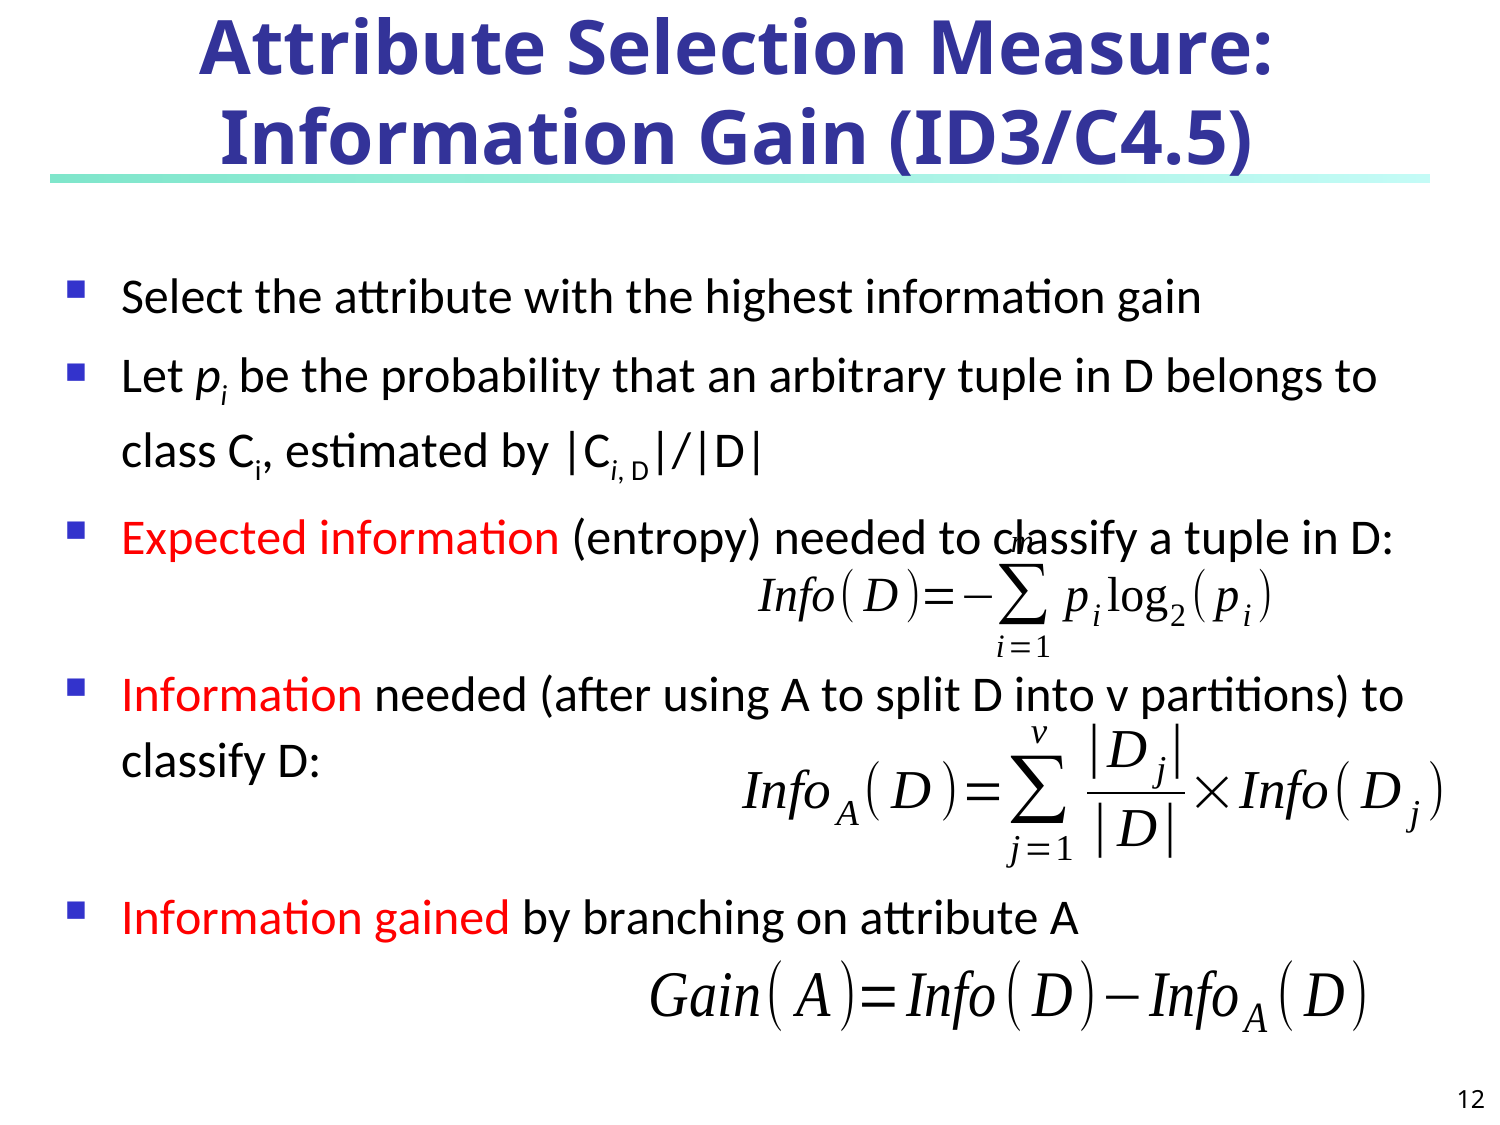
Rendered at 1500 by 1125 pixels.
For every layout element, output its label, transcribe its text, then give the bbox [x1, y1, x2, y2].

chart [743, 525, 1288, 665]
text_box <number> [1187, 1062, 1500, 1125]
chart [725, 712, 1463, 869]
text_box Select the attribute with the highest information gain Let pi be the probability that an arbitrary tuple in D belongs to class Ci, estimated by |Ci, D|/|D| Expected information (entropy) needed to classify a tuple in D: Information needed (after using A to split D into v partitions) to classify D: Information gained by branching on attribute A [49, 249, 1438, 1063]
chart [634, 955, 1388, 1044]
text_box Attribute Selection Measure: Information Gain (ID3/C4.5) [62, 12, 1413, 188]
